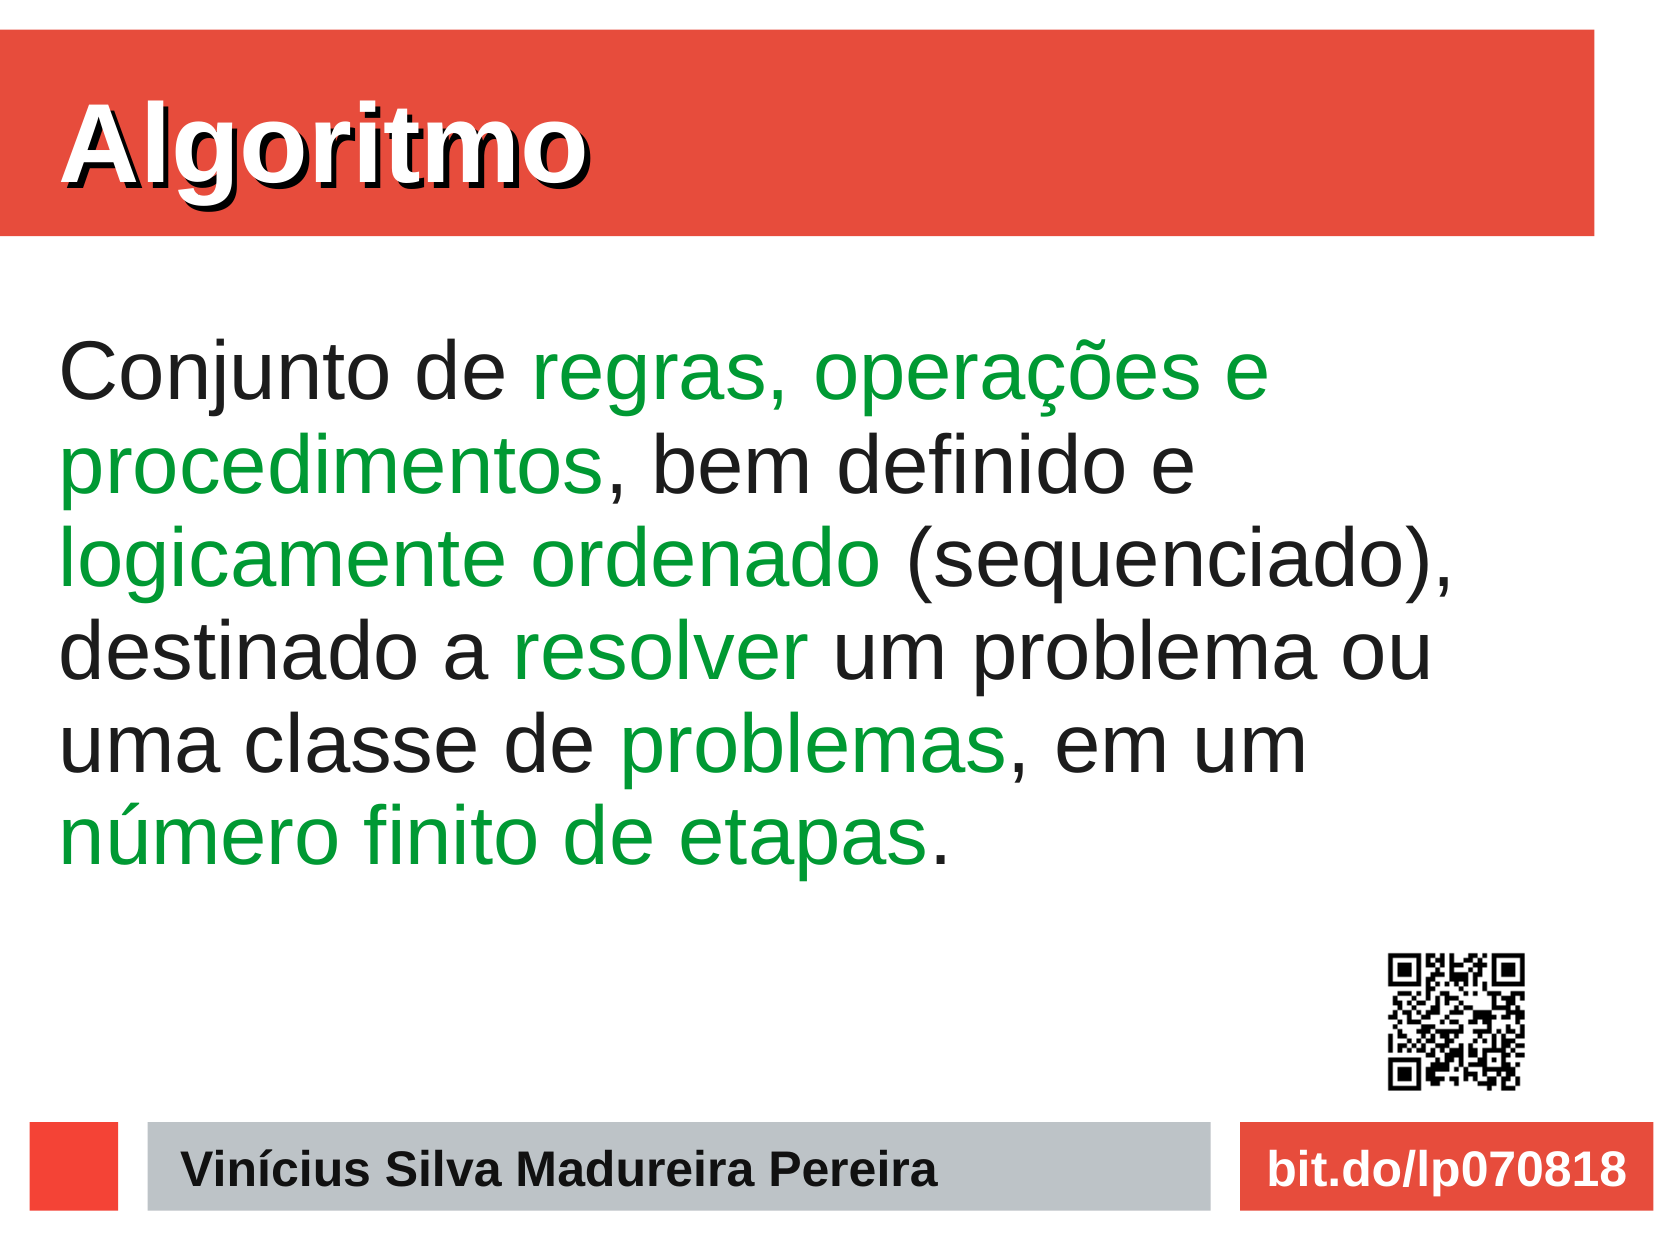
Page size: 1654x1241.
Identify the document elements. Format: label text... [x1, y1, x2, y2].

picture [1379, 944, 1536, 1102]
text_box Vinícius Silva Madureira Pereira [165, 1133, 1170, 1205]
title Algoritmo [59, 59, 1595, 207]
text_box bit.do/lp070818 [1228, 1133, 1654, 1205]
list Conjunto de regras, operações e procedimentos, bem definido e logicamente ordenado (sequenciado), destinado a resolver um problema ou uma classe de problemas, em um número finito de etapas. [59, 324, 1565, 1093]
